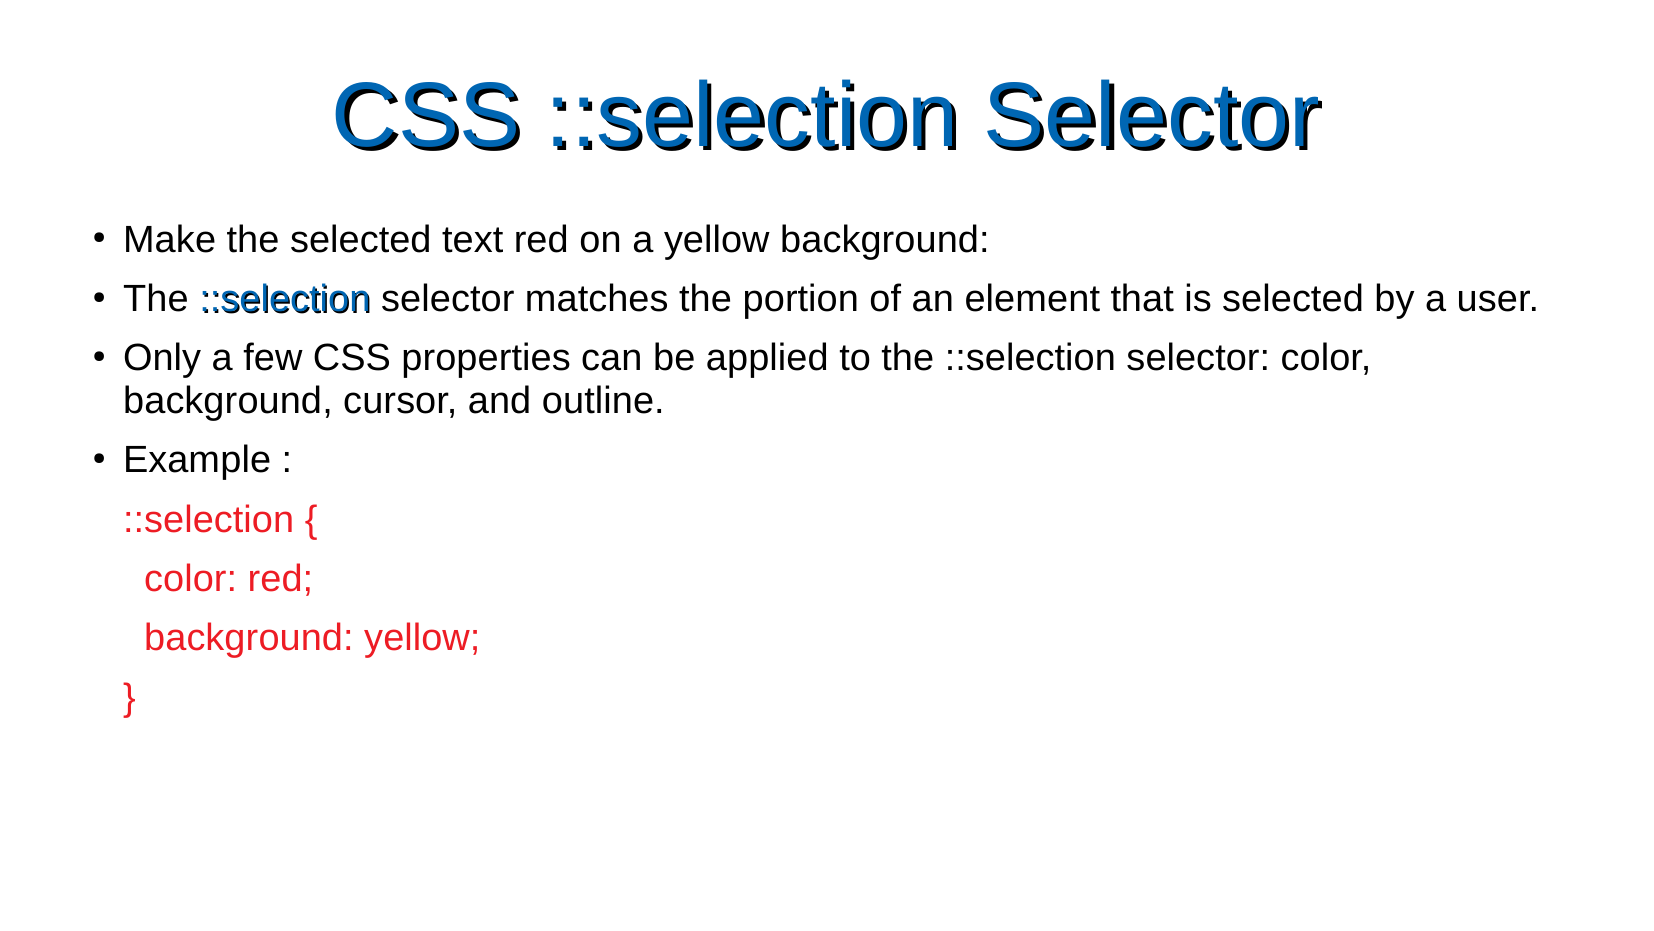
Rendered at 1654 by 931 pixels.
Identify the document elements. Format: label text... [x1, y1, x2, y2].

list Make the selected text red on a yellow background: The ::selection selector matches the portion of an element that is selected by a user. Only a few CSS properties can be applied to the ::selection selector: color, background, cursor, and outline. Example : ::selection { color: red; background: yellow; } [82, 217, 1571, 758]
title CSS ::selection Selector [82, 37, 1571, 193]
